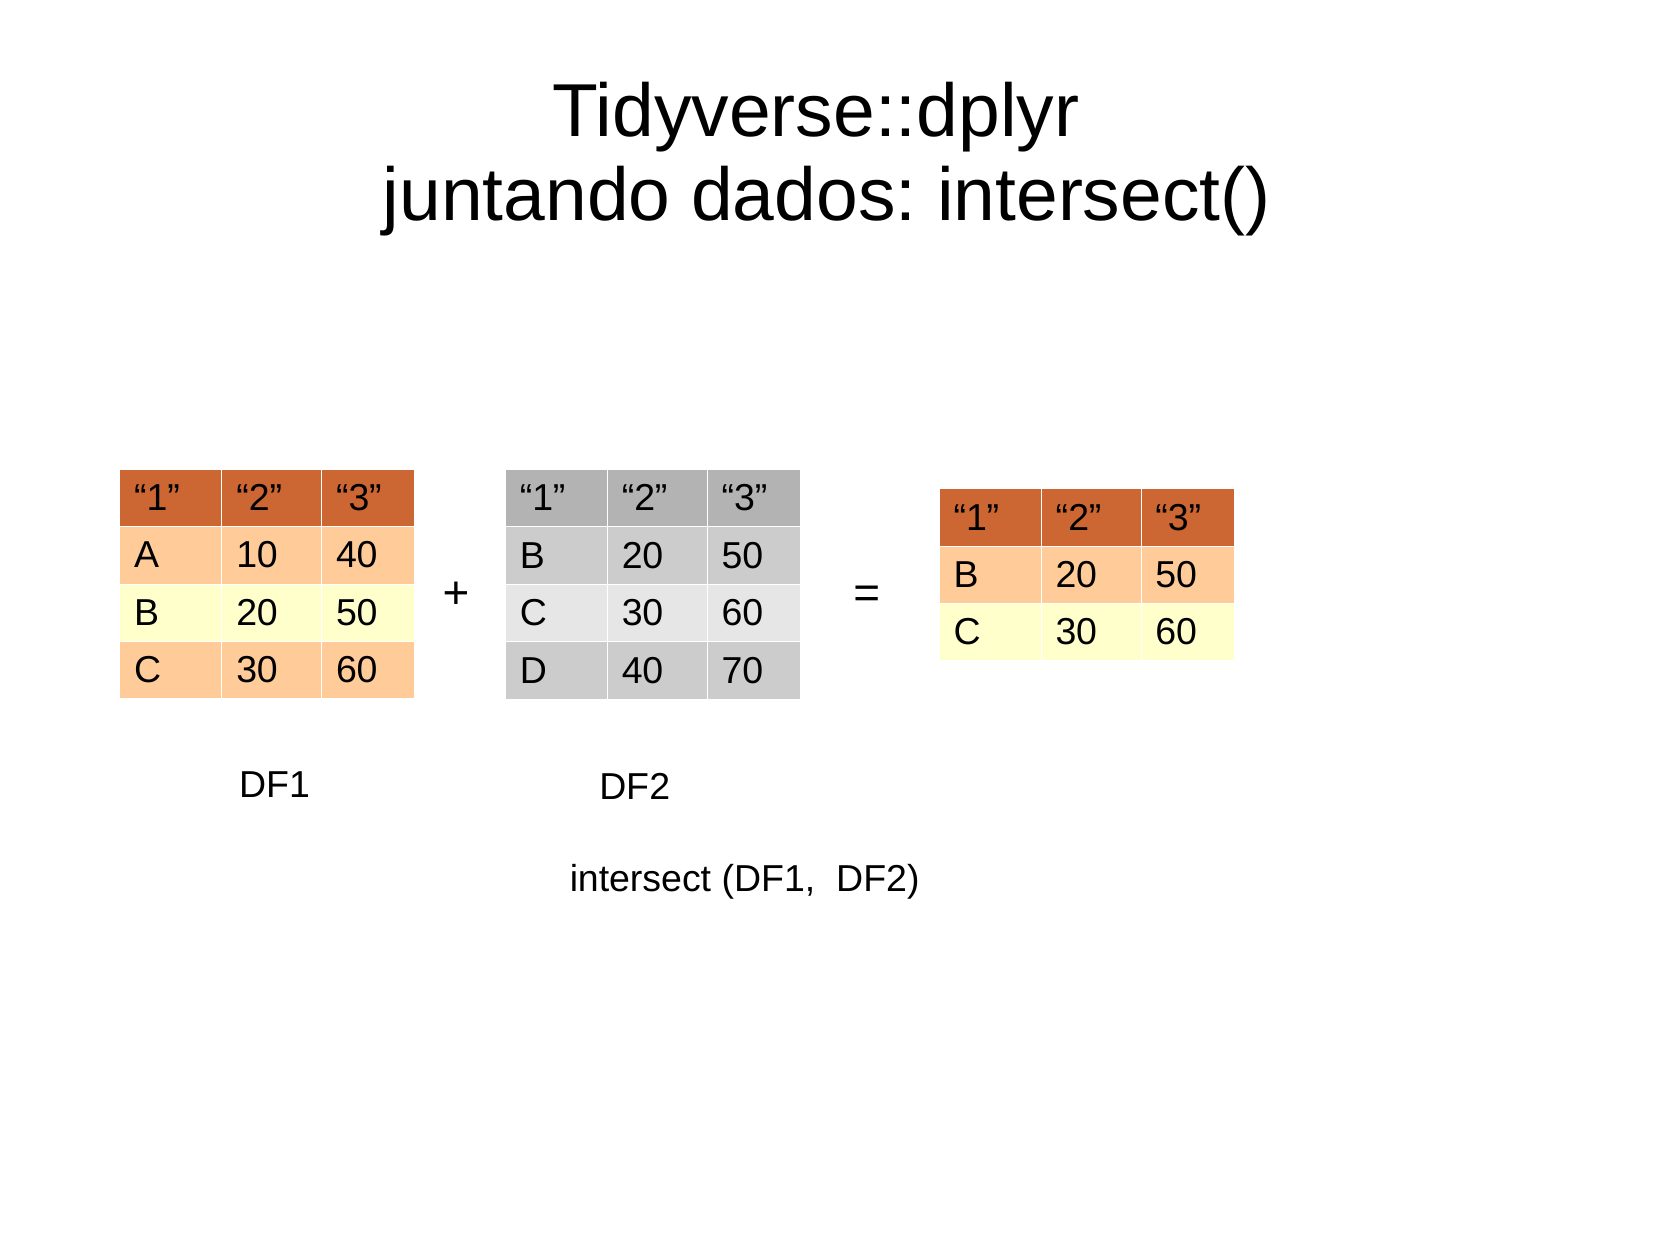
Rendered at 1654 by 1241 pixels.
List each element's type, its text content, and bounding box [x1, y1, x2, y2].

table_cell D [506, 642, 607, 699]
table_cell 60 [322, 642, 414, 698]
table_cell C [940, 604, 1041, 660]
table_cell 30 [608, 585, 707, 641]
table_cell 50 [1142, 547, 1234, 603]
text_box DF1 [224, 755, 325, 813]
table_cell 30 [1042, 604, 1141, 660]
table_cell 30 [222, 642, 321, 698]
table_header “3” [708, 470, 800, 526]
table_cell 60 [1142, 604, 1234, 660]
table_cell 40 [322, 527, 414, 584]
table_header “1” [506, 470, 607, 526]
table_header “3” [322, 470, 414, 526]
table_cell 10 [222, 527, 321, 584]
table_cell C [506, 585, 607, 641]
text_box + [427, 559, 485, 626]
table_cell A [120, 527, 221, 584]
table_cell B [940, 547, 1041, 603]
table_cell 60 [708, 585, 800, 641]
table_cell 20 [222, 585, 321, 641]
table_header “2” [222, 470, 321, 526]
table_cell 20 [608, 527, 707, 584]
table_header “1” [120, 470, 221, 526]
table_cell 40 [608, 642, 707, 699]
table_header “2” [1042, 489, 1141, 546]
table_cell 50 [322, 585, 414, 641]
table_cell C [120, 642, 221, 698]
text_box intersect (DF1, DF2) [555, 850, 935, 908]
text_box = [838, 559, 895, 626]
text_box DF2 [584, 758, 686, 815]
title Tidyverse::dplyr juntando dados: intersect() [82, 49, 1571, 257]
table_header “3” [1142, 489, 1234, 546]
table_cell B [120, 585, 221, 641]
table_cell B [506, 527, 607, 584]
table_header “2” [608, 470, 707, 526]
table_cell 20 [1042, 547, 1141, 603]
table_cell 70 [708, 642, 800, 699]
table_cell 50 [708, 527, 800, 584]
table_header “1” [940, 489, 1041, 546]
